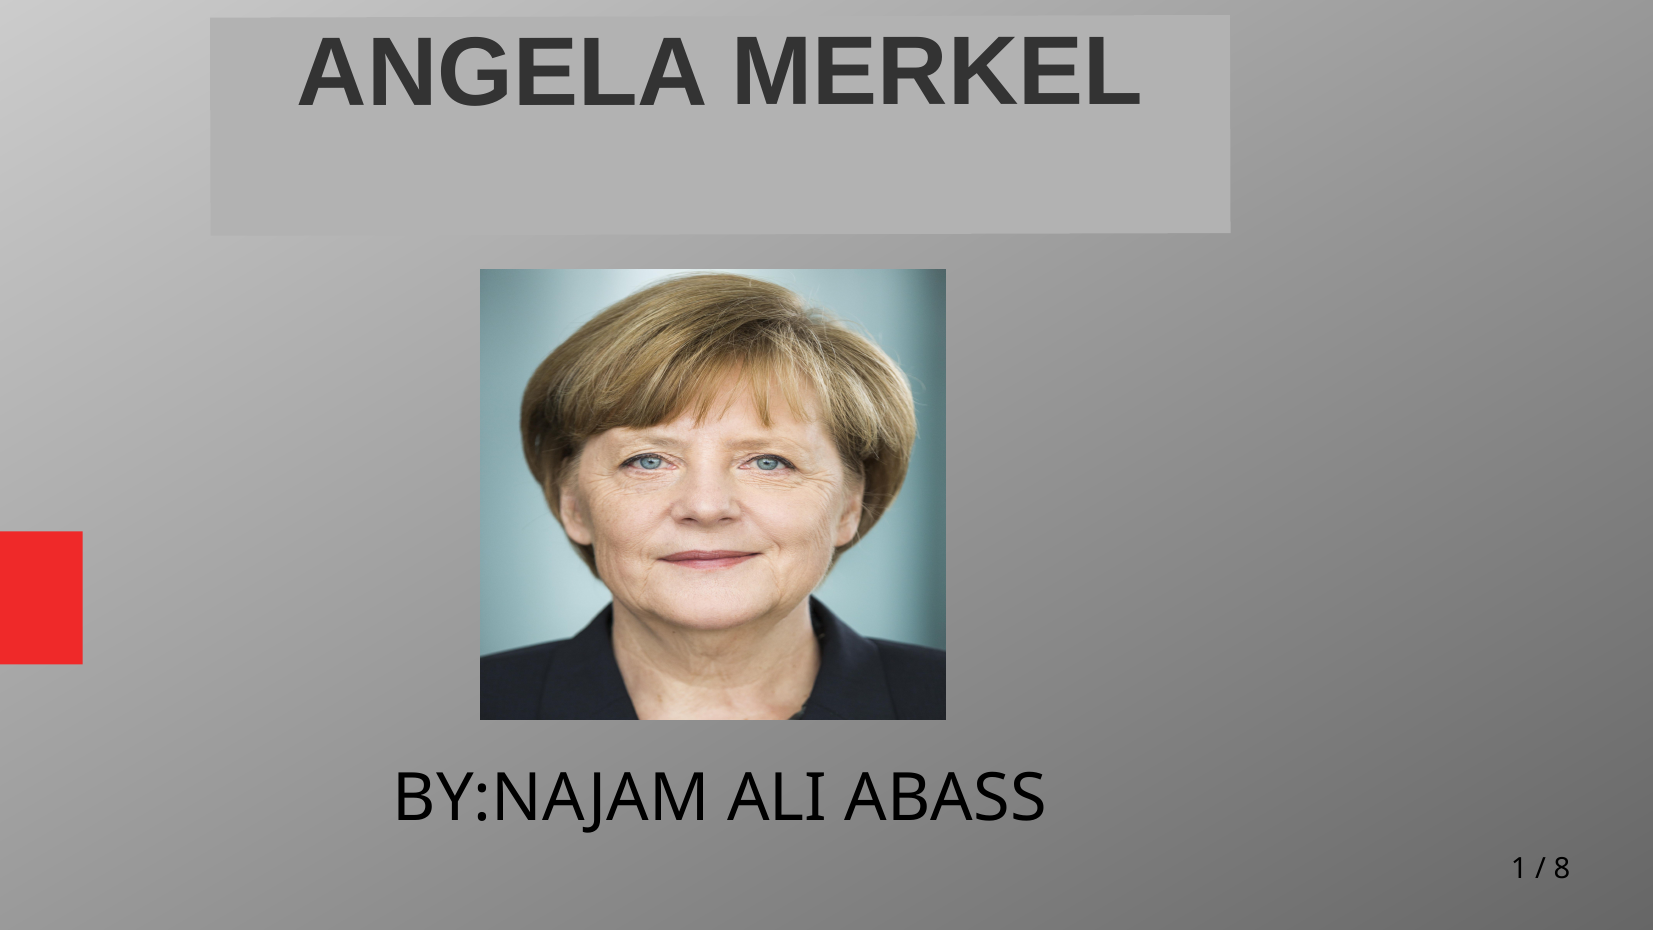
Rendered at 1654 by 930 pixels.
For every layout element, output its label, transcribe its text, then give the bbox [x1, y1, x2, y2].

title ANGELA MERKEL [210, 15, 1231, 236]
picture [480, 269, 946, 721]
subtitle BY:NAJAM ALI ABASS [135, 675, 1306, 915]
